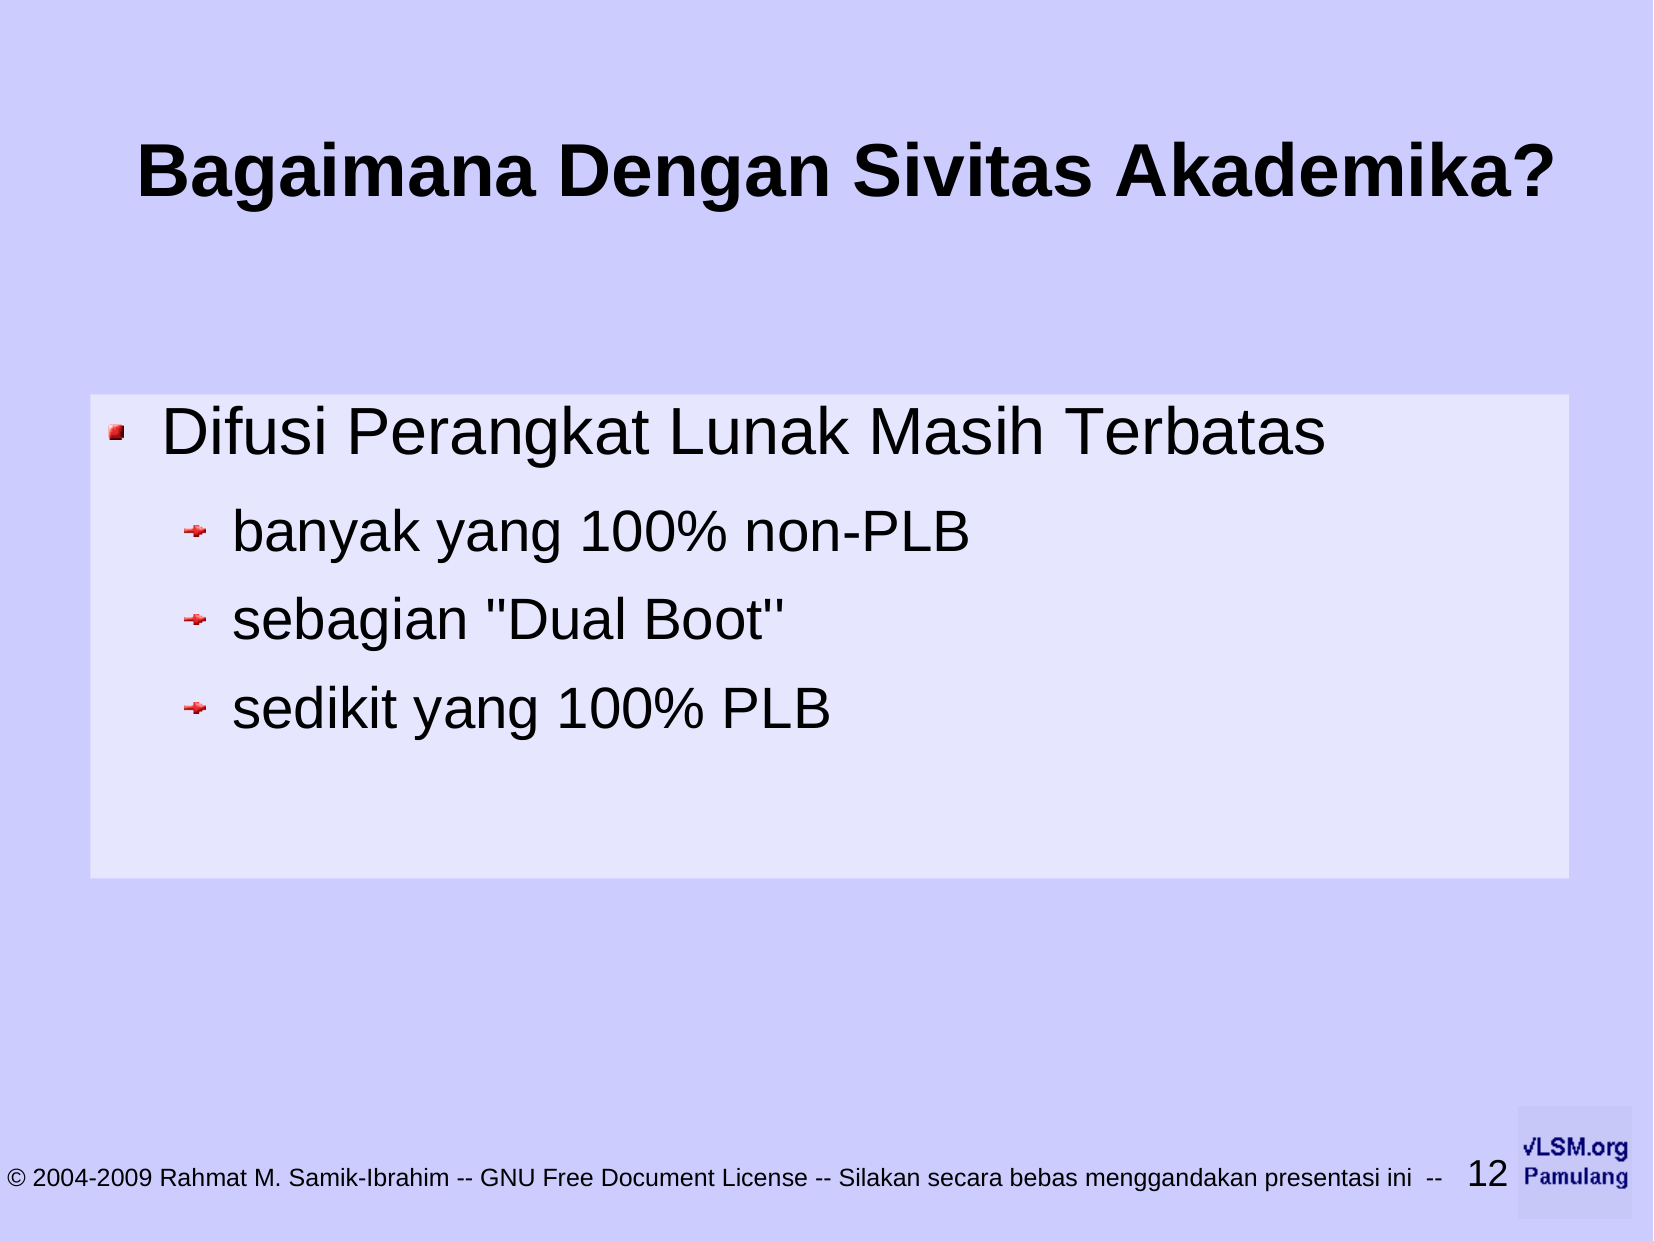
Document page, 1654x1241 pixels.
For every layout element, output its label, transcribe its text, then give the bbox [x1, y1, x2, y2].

title Bagaimana Dengan Sivitas Akademika? [55, 115, 1640, 226]
list Difusi Perangkat Lunak Masih Terbatas banyak yang 100% non-PLB sebagian ''Dual Boot'' sedikit yang 100% PLB [90, 394, 1570, 879]
picture [1518, 1106, 1632, 1219]
